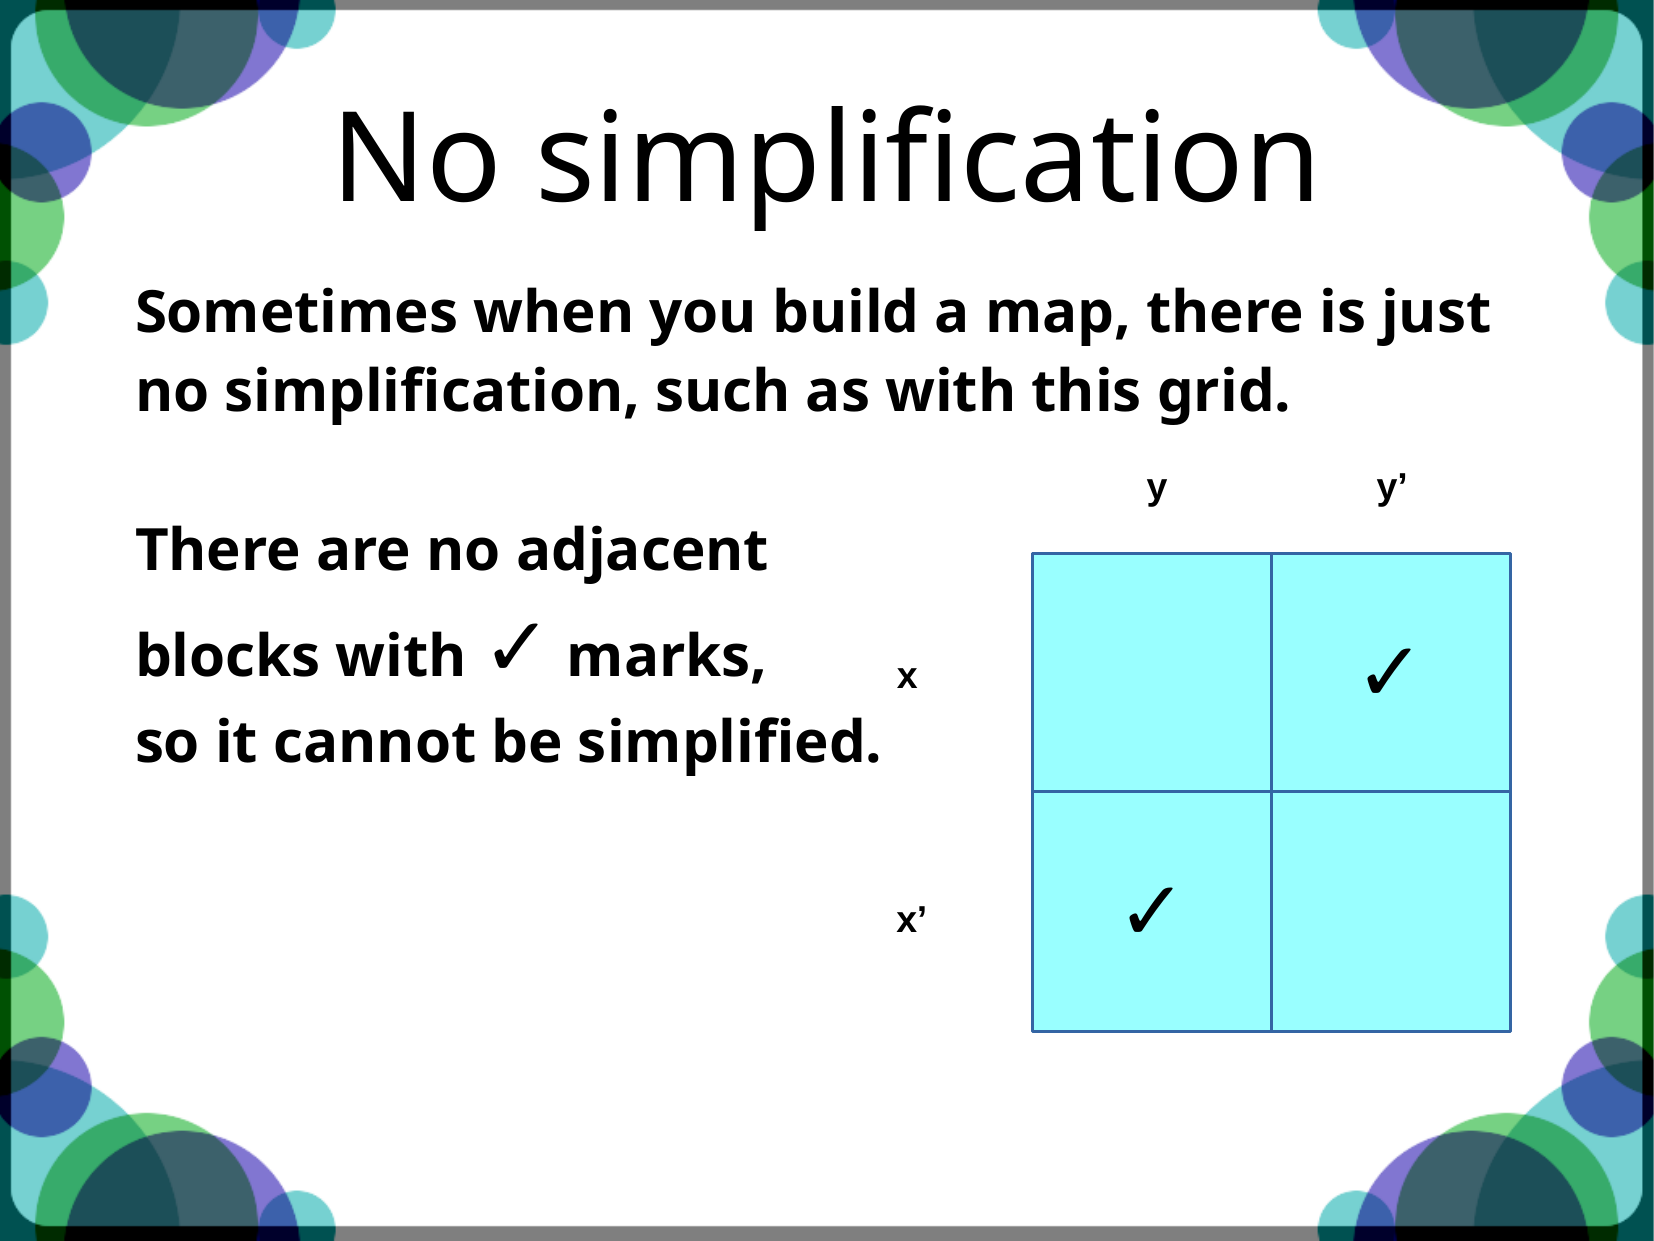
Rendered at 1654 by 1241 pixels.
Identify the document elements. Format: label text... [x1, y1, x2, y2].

text_box Sometimes when you build a map, there is just no simplification, such as with this grid. There are no adjacent blocks with ✓ marks, so it cannot be simplified. [135, 270, 1531, 994]
picture [0, 0, 1654, 1241]
text_box ✓ [1032, 791, 1271, 1032]
text_box x’ [852, 797, 972, 1042]
text_box [1032, 553, 1511, 1032]
text_box y’ [1271, 457, 1514, 554]
text_box ✓ [1271, 553, 1511, 791]
text_box x [842, 555, 972, 796]
title No simplification [82, 49, 1571, 257]
text_box y [1032, 457, 1271, 553]
